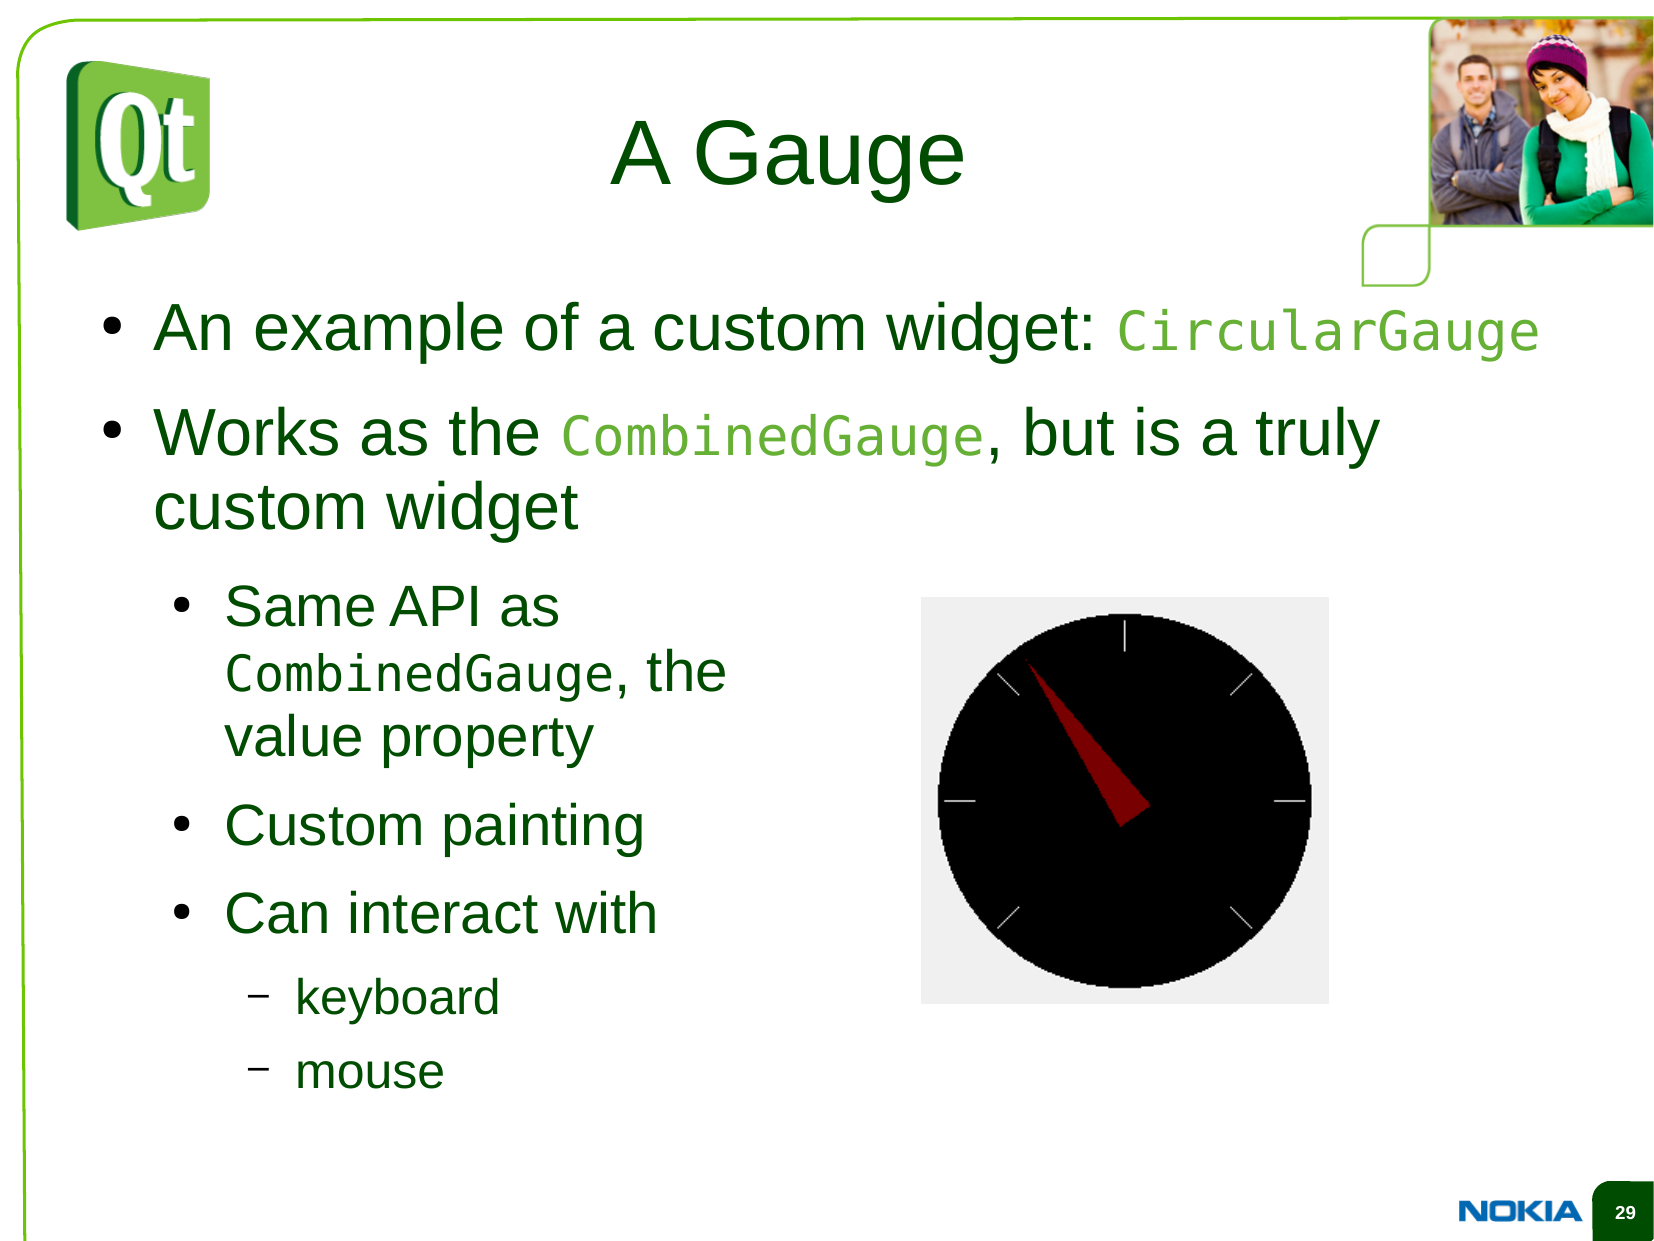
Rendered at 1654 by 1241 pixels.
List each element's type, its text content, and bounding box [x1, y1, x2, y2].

title A Gauge [251, 49, 1327, 257]
picture [921, 597, 1329, 1004]
picture [1459, 1200, 1583, 1222]
picture [66, 61, 210, 231]
picture [1361, 17, 1654, 287]
list An example of a custom widget: CircularGauge Works as the CombinedGauge, but is a truly custom widget Same API as CombinedGauge, the value property Custom painting Can interact with keyboard mouse [82, 290, 1571, 1099]
